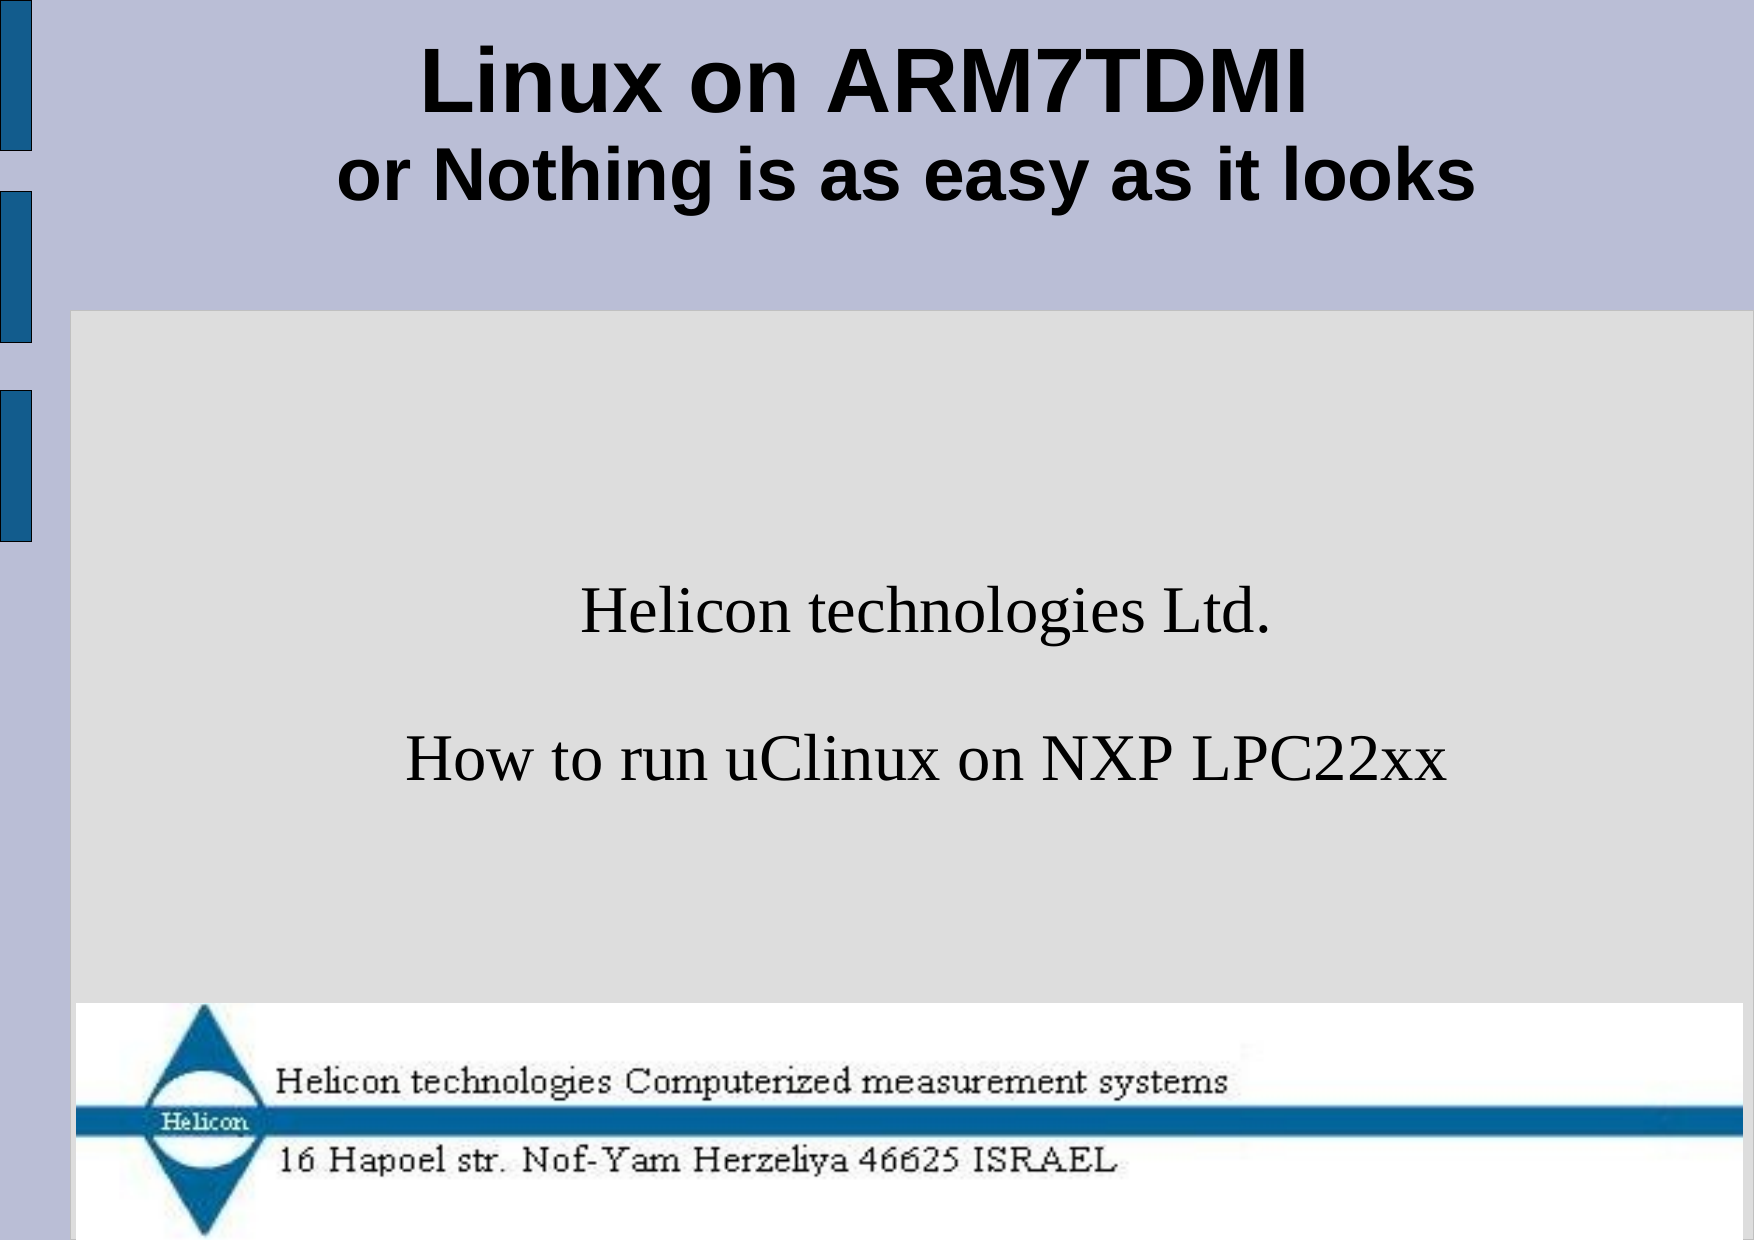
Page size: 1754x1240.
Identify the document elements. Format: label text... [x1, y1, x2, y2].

title Linux on ARM7TDMI or Nothing is as easy as it looks [128, 19, 1627, 227]
subtitle Helicon technologies Ltd. How to run uClinux on NXP LPC22xx [189, 364, 1665, 1003]
picture [76, 1003, 1743, 1240]
picture [76, 1116, 119, 1123]
